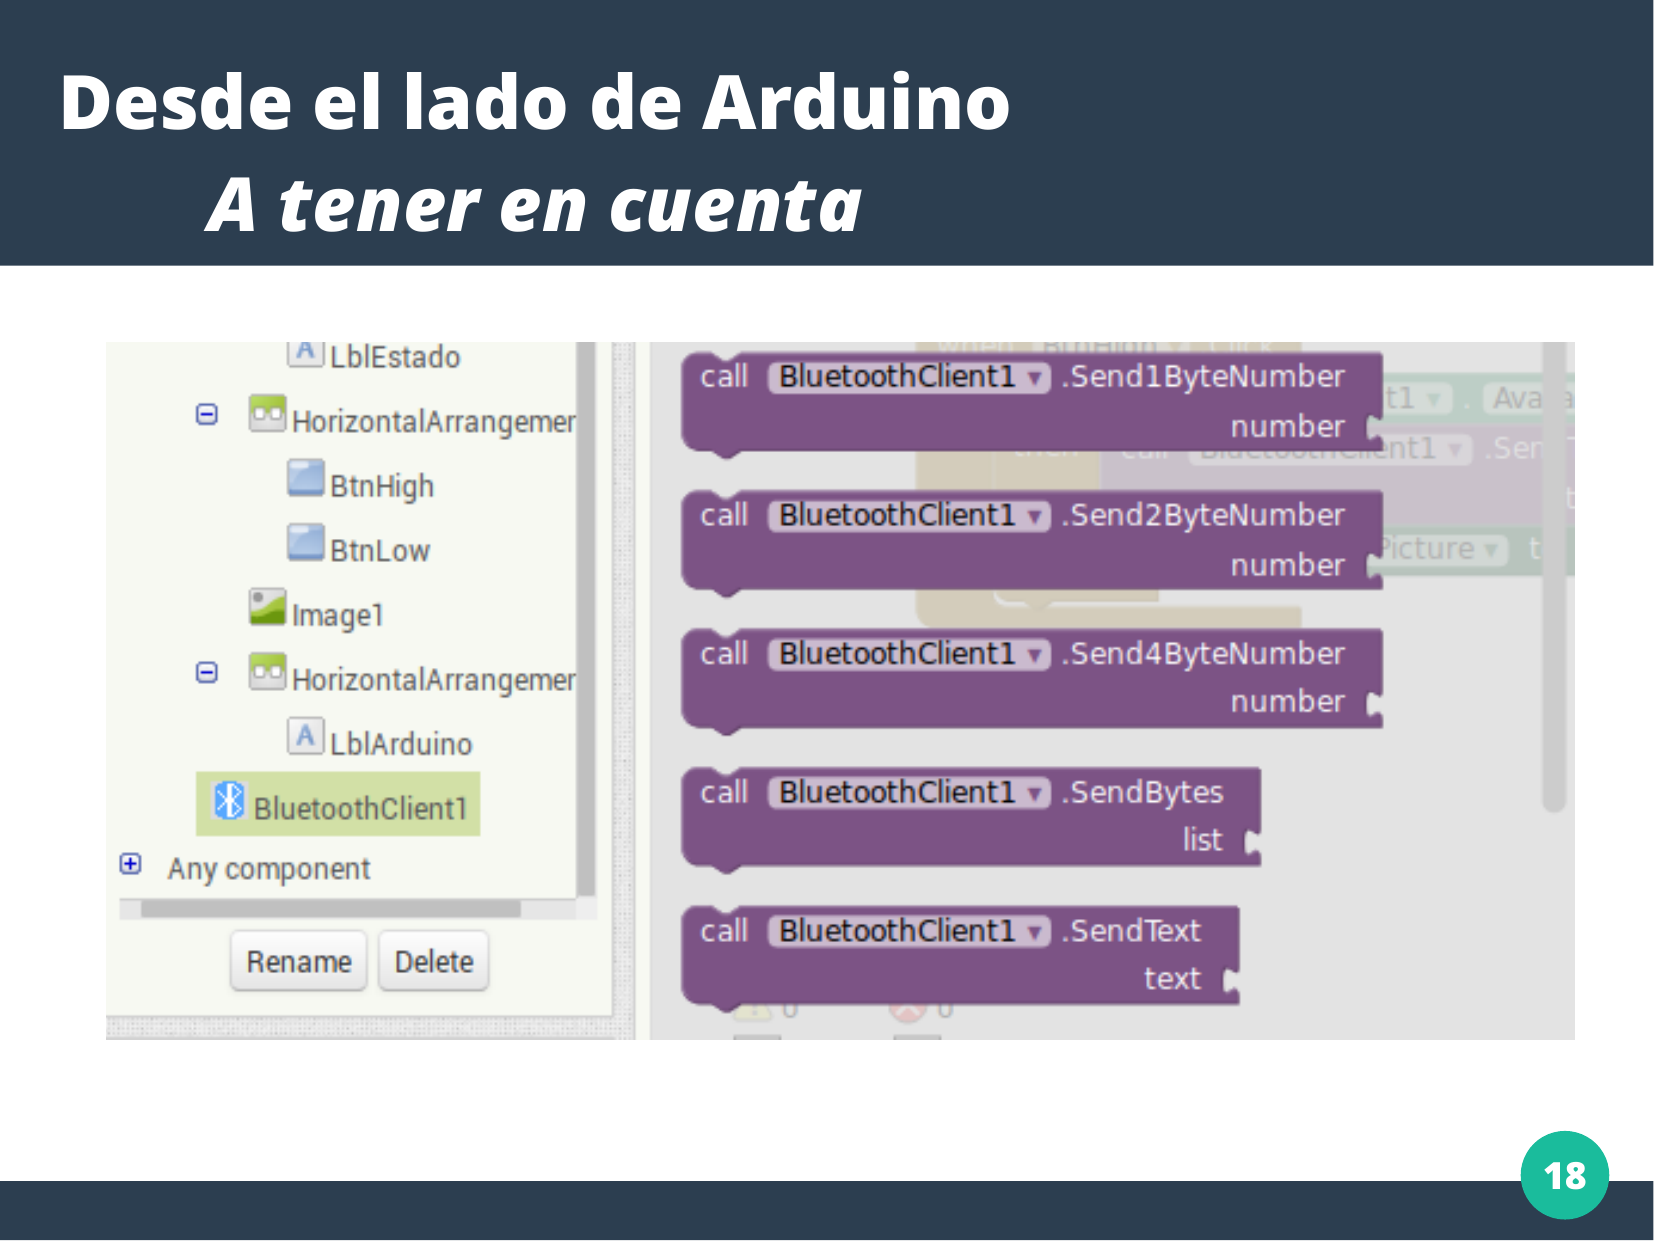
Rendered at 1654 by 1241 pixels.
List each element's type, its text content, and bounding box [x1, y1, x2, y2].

picture [106, 342, 1575, 1040]
list [59, 324, 1595, 1152]
title Desde el lado de Arduino A tener en cuenta [59, 49, 1595, 207]
